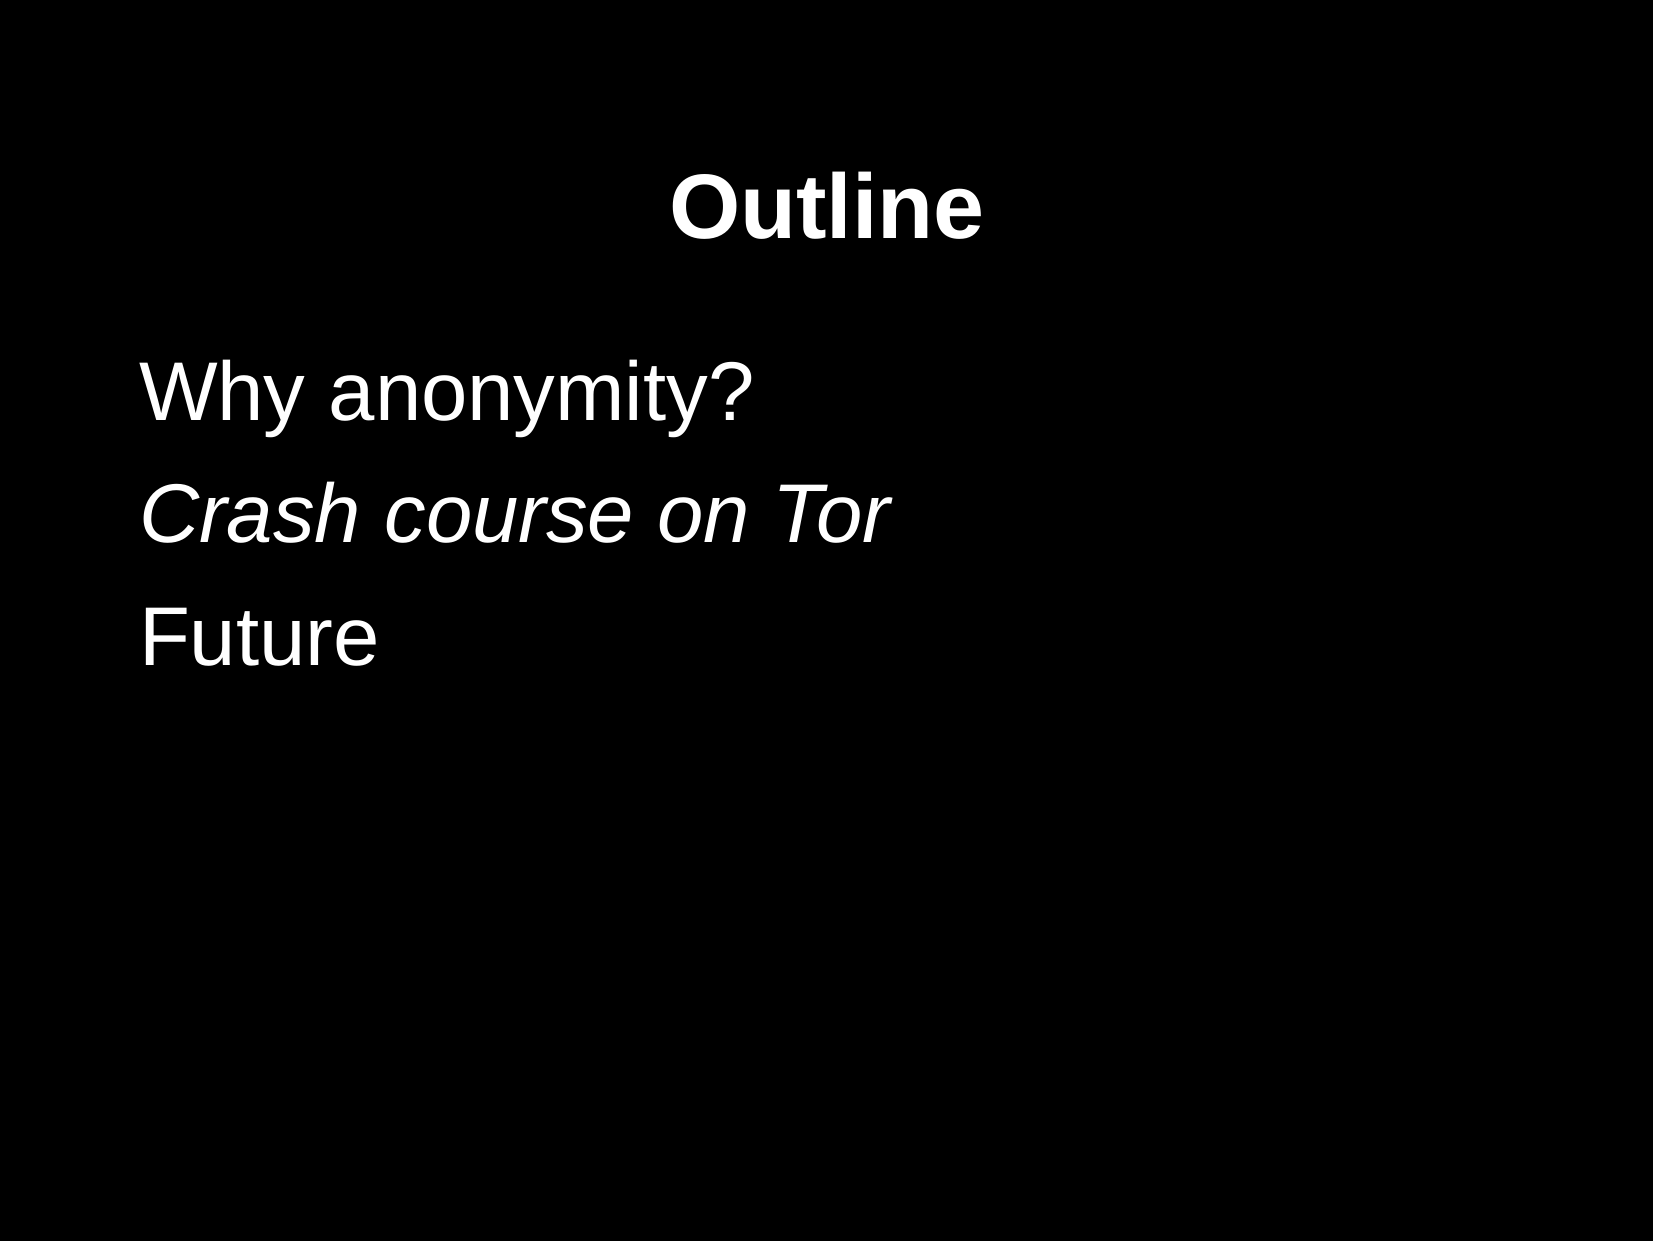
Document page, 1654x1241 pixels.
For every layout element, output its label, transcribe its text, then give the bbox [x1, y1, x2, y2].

list Why anonymity? Crash course on Tor Future [121, 344, 1534, 716]
title Outline [121, 102, 1534, 311]
